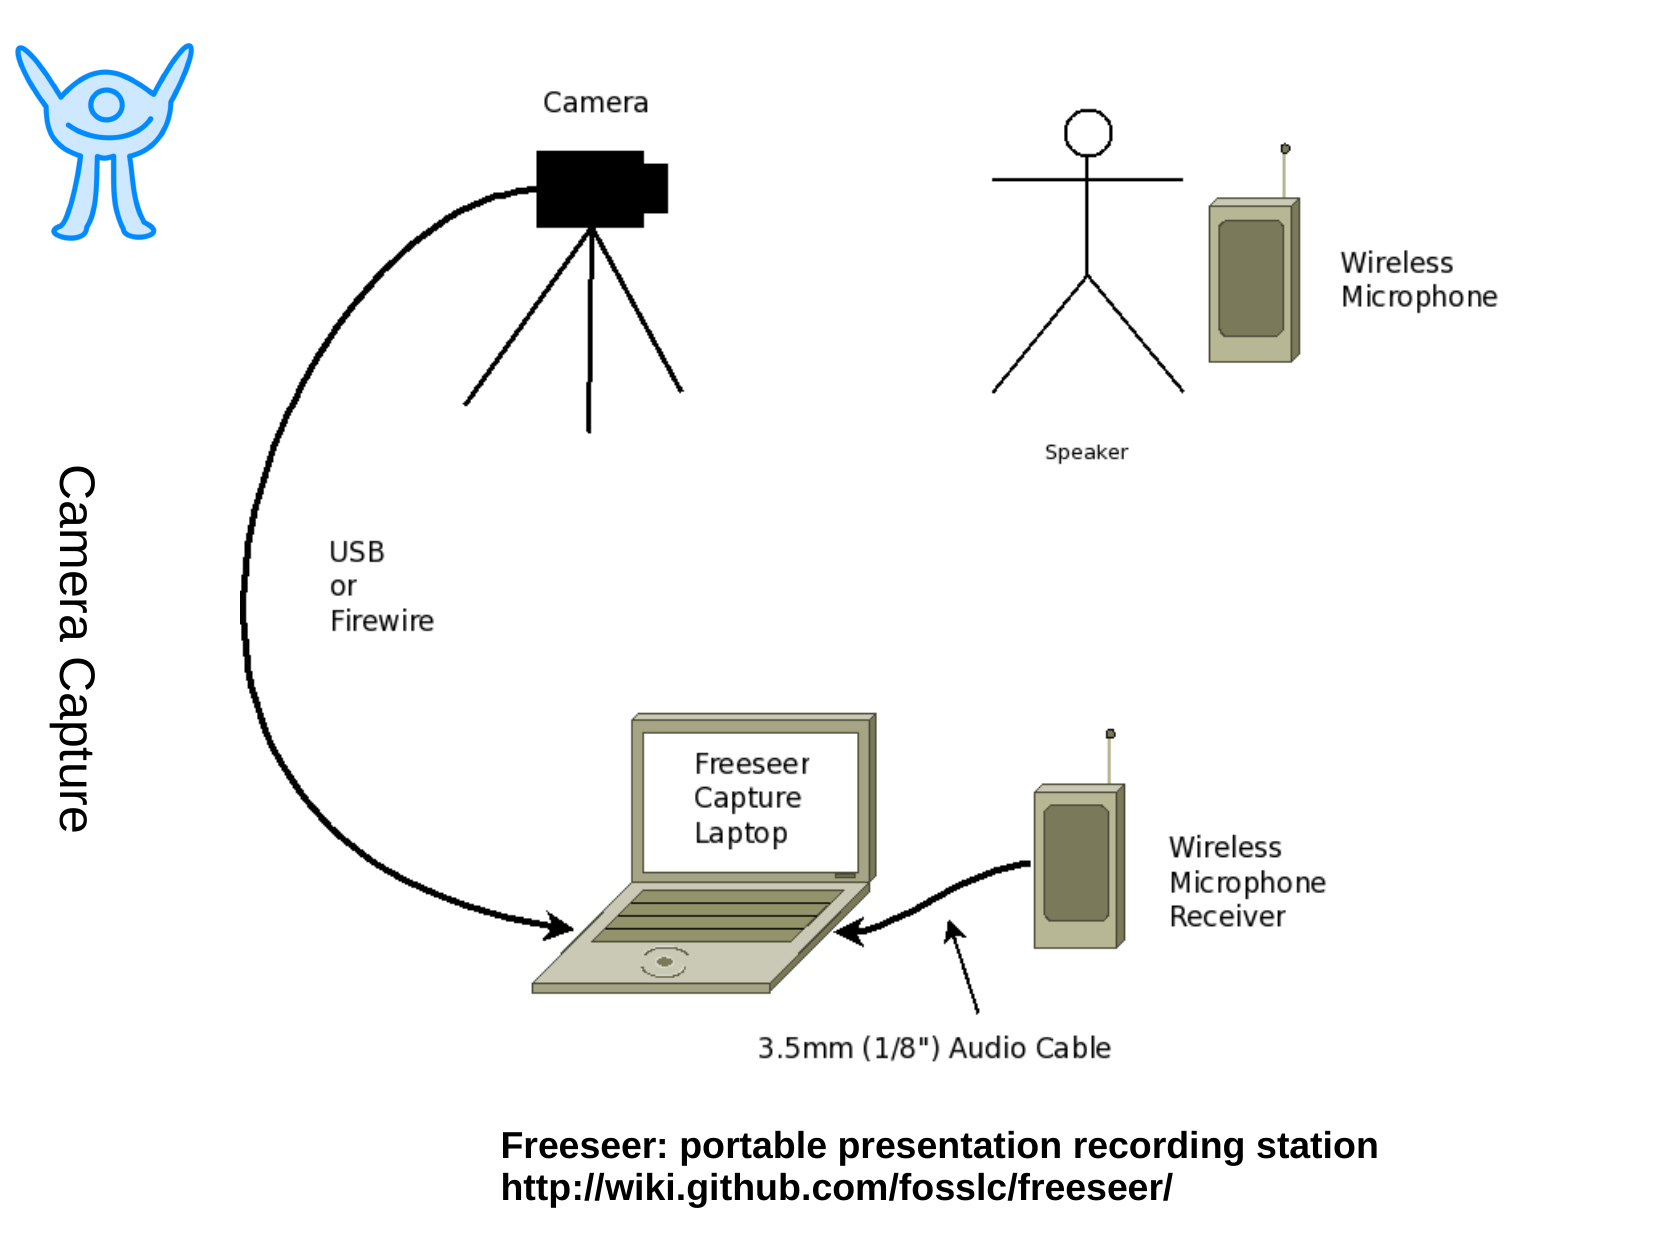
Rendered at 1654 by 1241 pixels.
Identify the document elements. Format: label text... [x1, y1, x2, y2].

picture [8, 25, 198, 293]
picture [240, 74, 1501, 1069]
text_box Camera Capture [41, 450, 113, 863]
